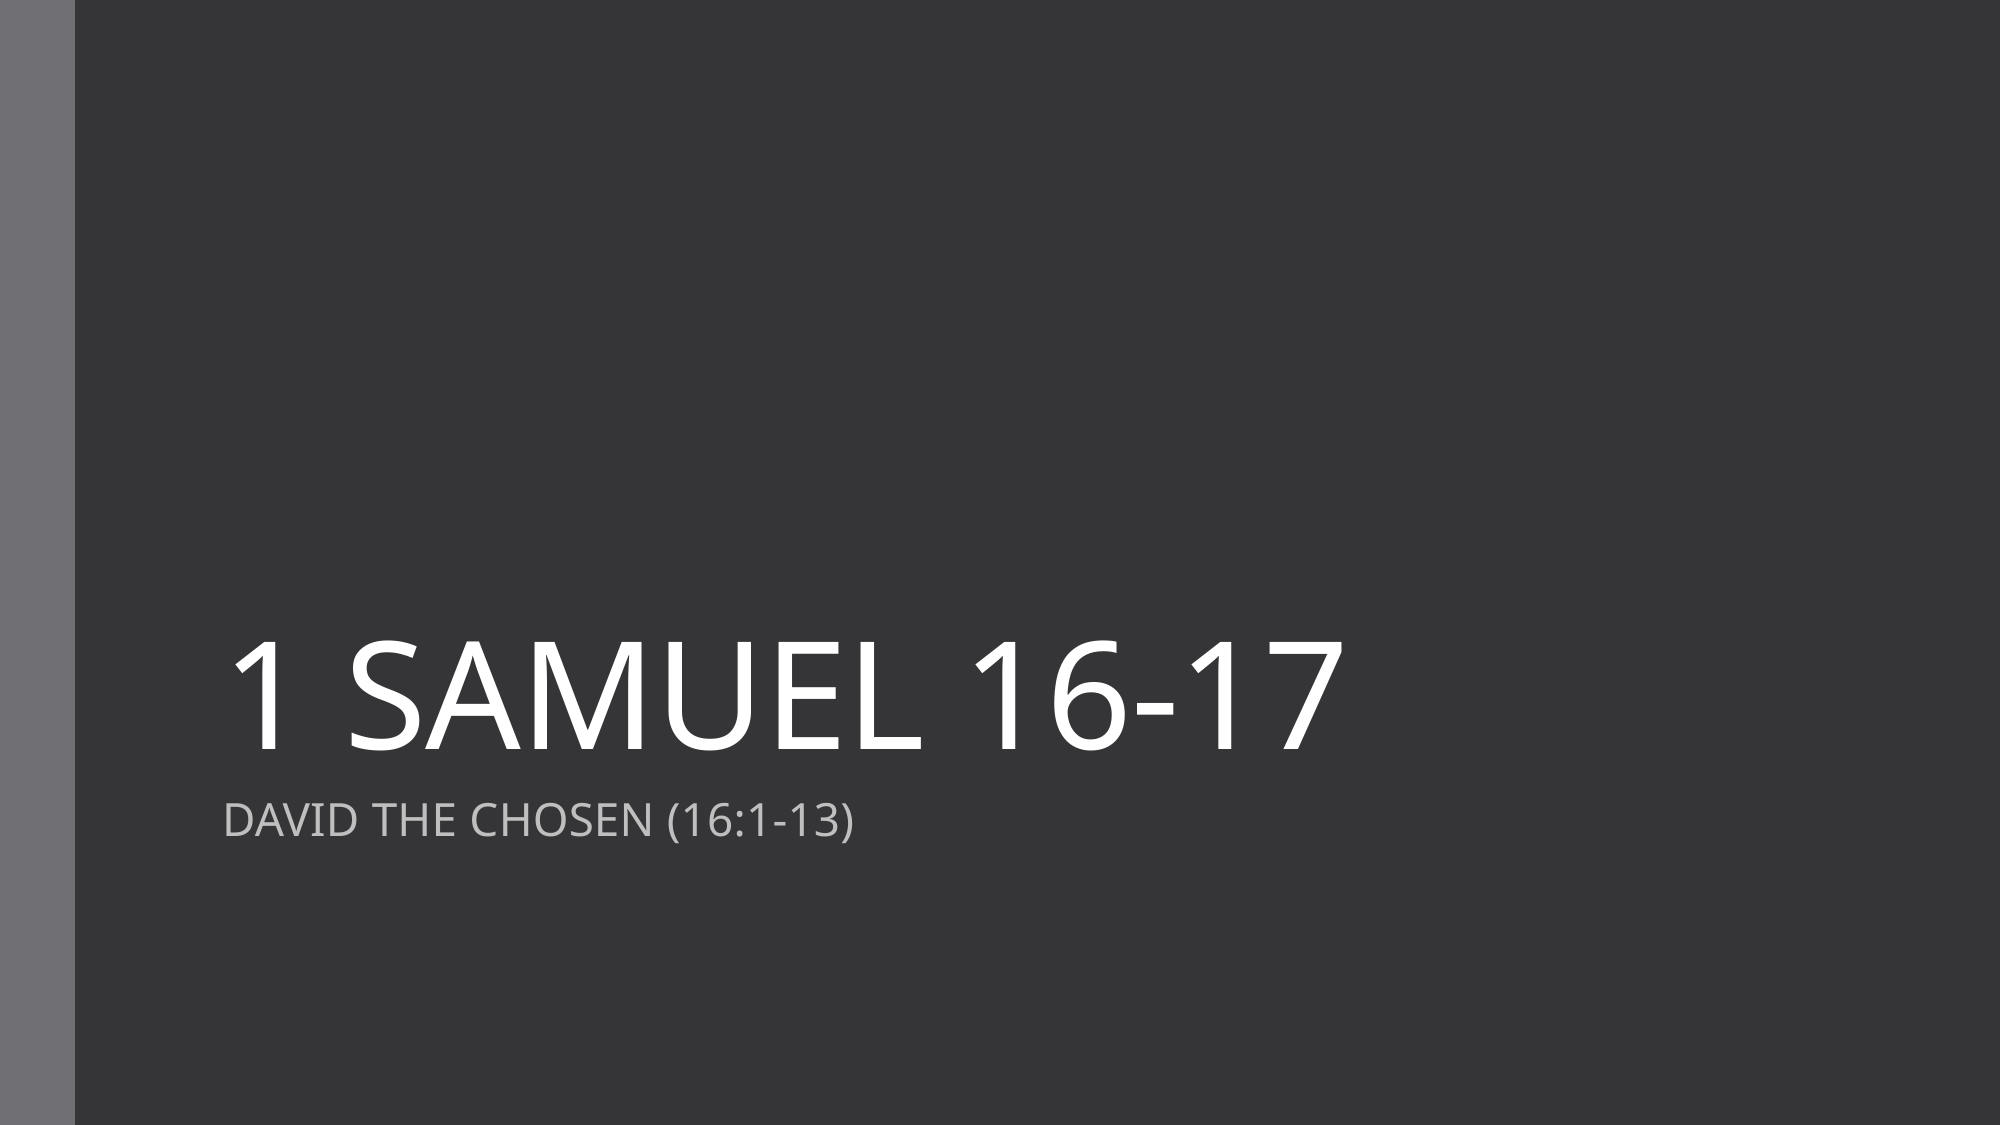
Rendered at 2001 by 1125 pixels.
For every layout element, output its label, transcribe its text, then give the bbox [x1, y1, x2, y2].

title 1 SAMUEL 16-17 [206, 124, 1752, 787]
subtitle DAVID THE CHOSEN (16:1-13) [206, 787, 1752, 1066]
